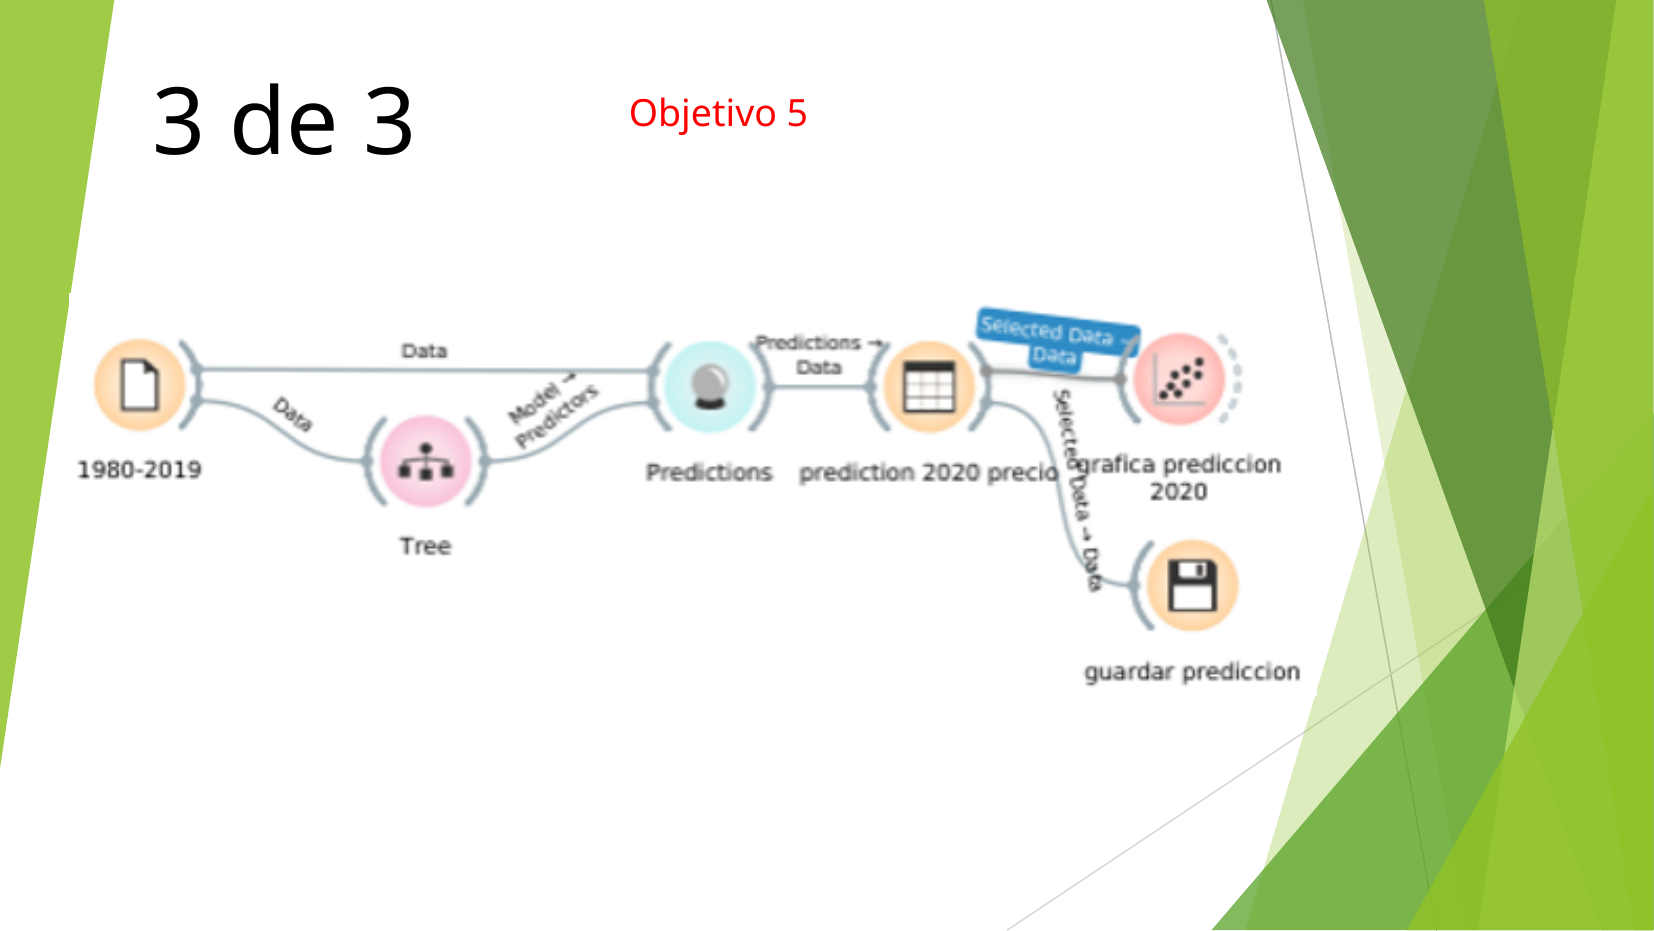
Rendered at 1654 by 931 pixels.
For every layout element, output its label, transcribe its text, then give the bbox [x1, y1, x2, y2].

picture [69, 293, 1317, 696]
text_box Objetivo 5 [613, 81, 862, 142]
title 3 de 3 [137, 11, 1191, 181]
